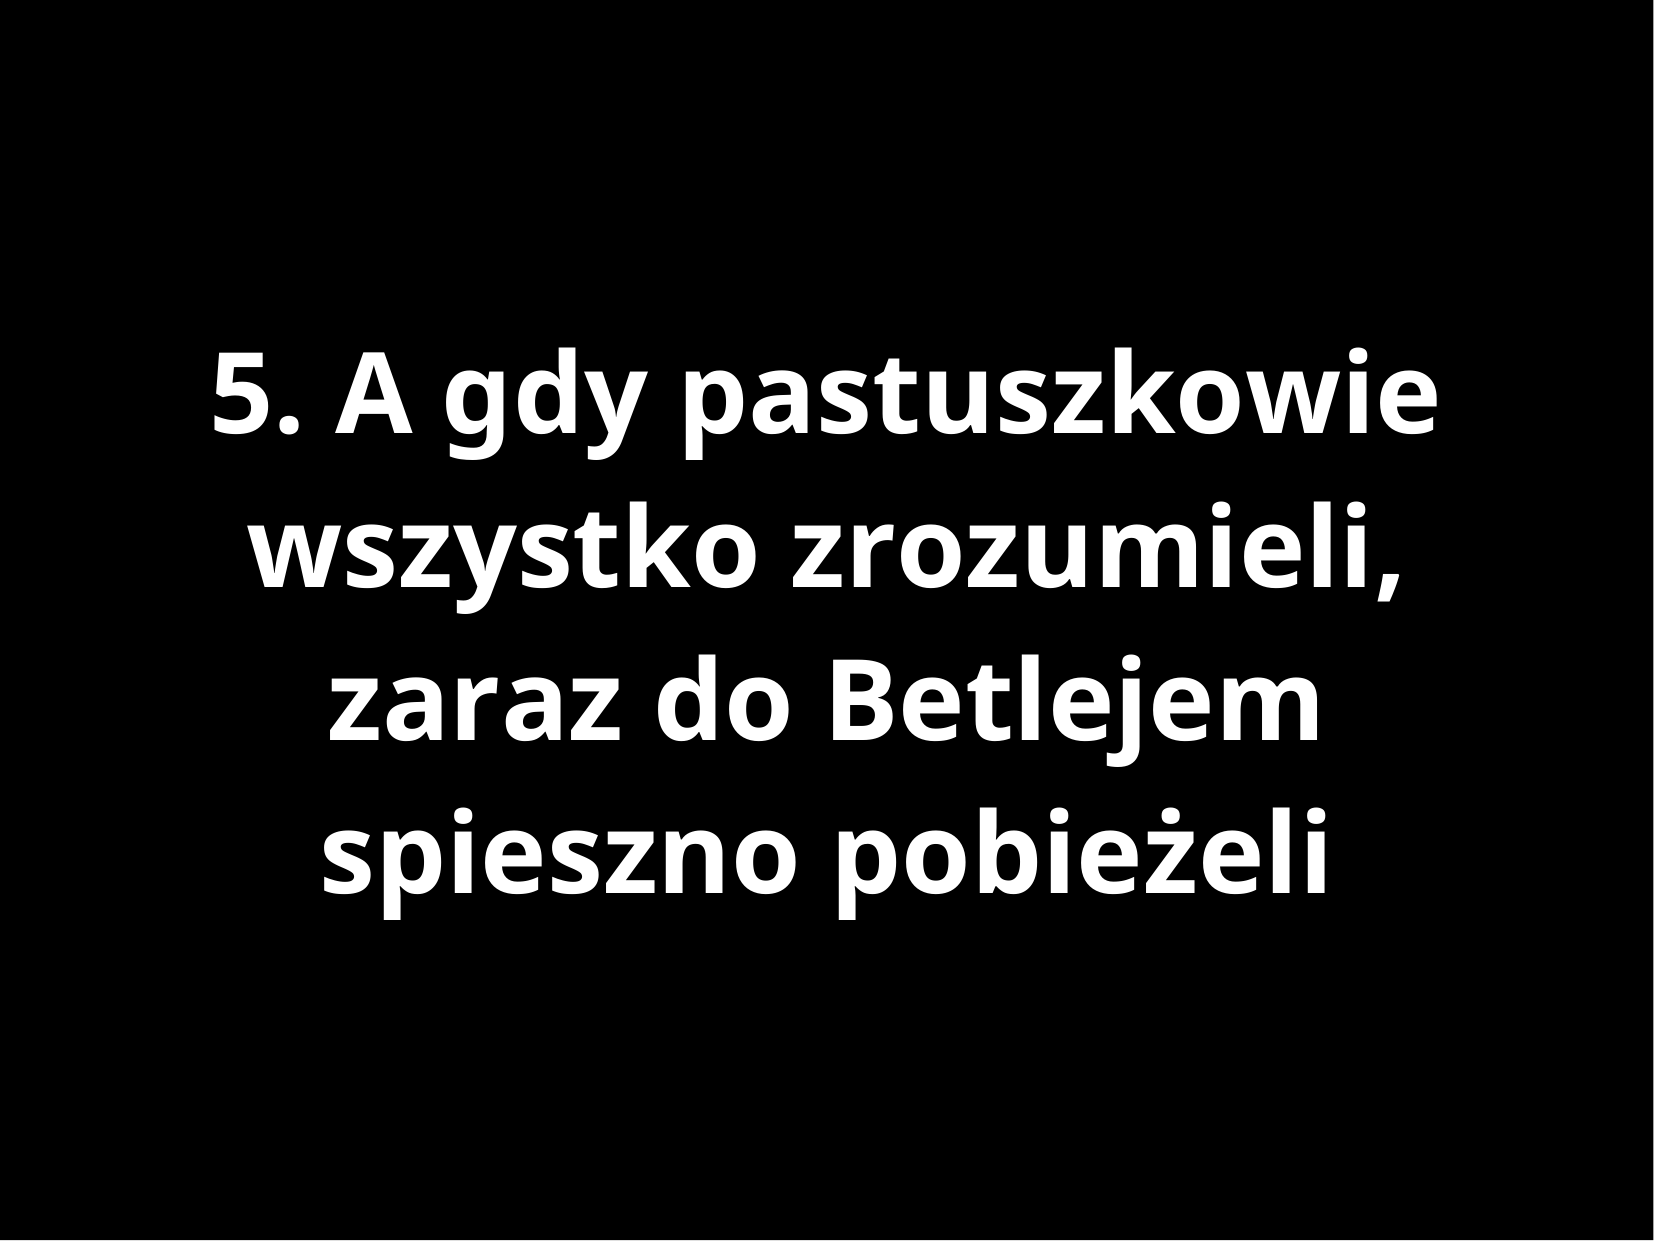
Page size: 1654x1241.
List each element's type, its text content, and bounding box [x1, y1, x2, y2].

title 5. A gdy pastuszkowie wszystko zrozumieli, zaraz do Betlejem spieszno pobieżeli [0, 0, 1654, 1241]
